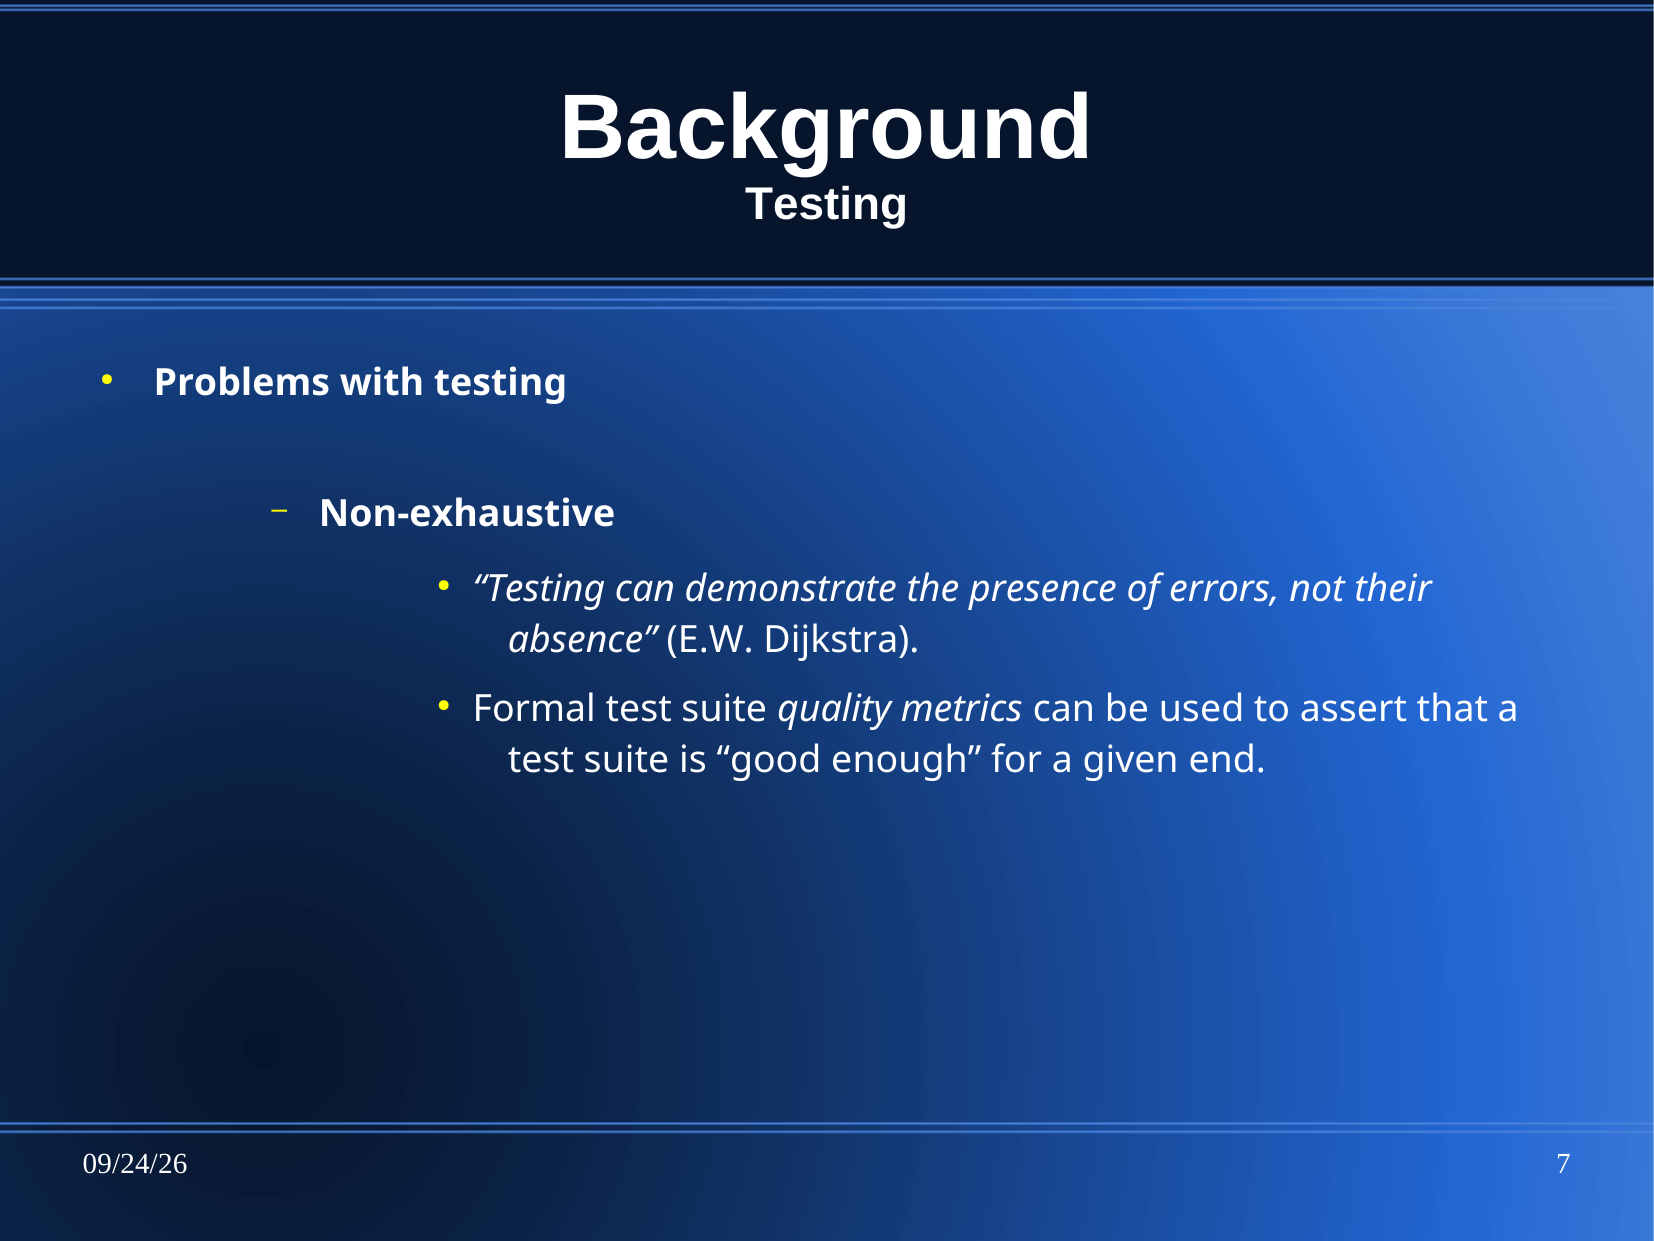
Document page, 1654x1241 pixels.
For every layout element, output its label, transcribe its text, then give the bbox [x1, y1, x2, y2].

picture [0, 0, 1654, 1241]
title Background Testing [82, 49, 1571, 257]
list Problems with testing Non-exhaustive “Testing can demonstrate the presence of errors, not their absence” (E.W. Dijkstra). Formal test suite quality metrics can be used to assert that a test suite is “good enough” for a given end. [82, 355, 1571, 1075]
